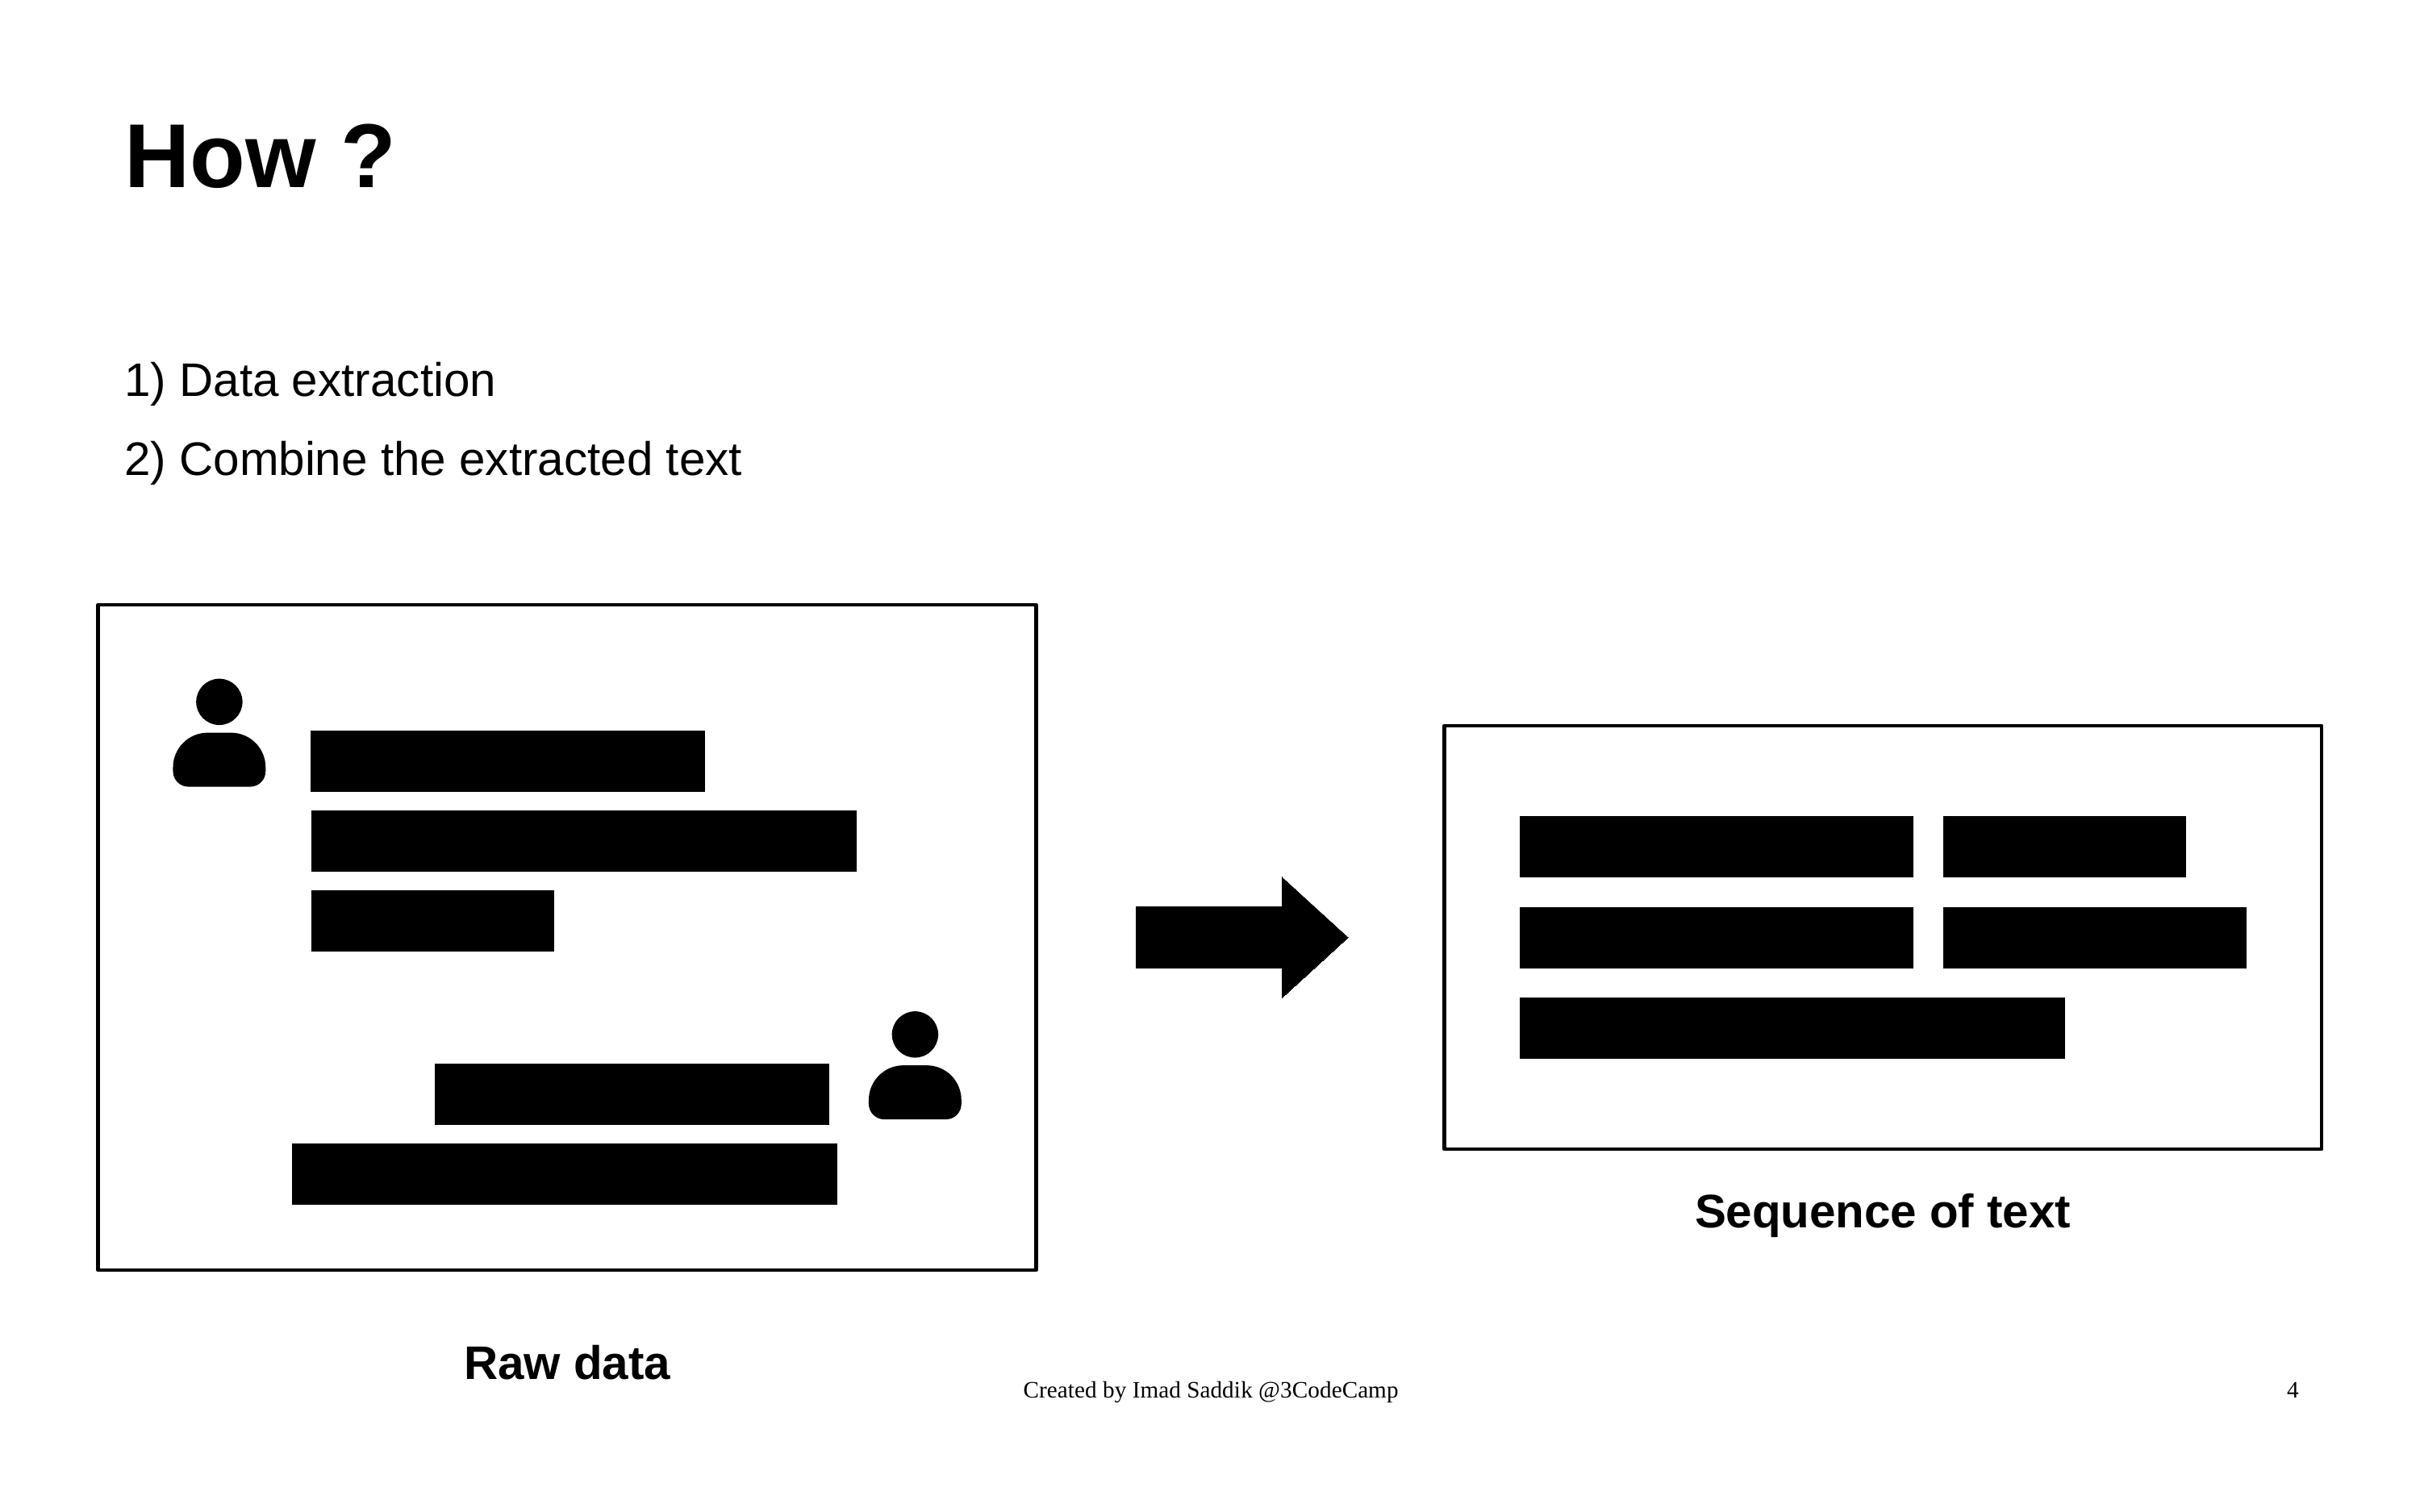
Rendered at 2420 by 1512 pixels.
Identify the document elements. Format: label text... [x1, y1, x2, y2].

text_box [1943, 907, 2247, 968]
text_box How ? [112, 61, 1194, 251]
text_box Data extraction Combine the extracted text [112, 322, 1634, 570]
text_box [1520, 907, 1913, 968]
text_box Sequence of text [1535, 1179, 2231, 1244]
text_box [1136, 877, 1349, 998]
text_box [1520, 816, 1913, 877]
text_box [435, 1064, 829, 1125]
text_box [311, 810, 857, 872]
text_box Raw data [371, 1331, 763, 1395]
picture [853, 1003, 978, 1127]
text_box [311, 890, 554, 952]
picture [157, 670, 282, 795]
text_box [292, 1143, 837, 1205]
text_box [1520, 998, 2065, 1059]
text_box [1943, 816, 2186, 877]
text_box [311, 731, 705, 792]
